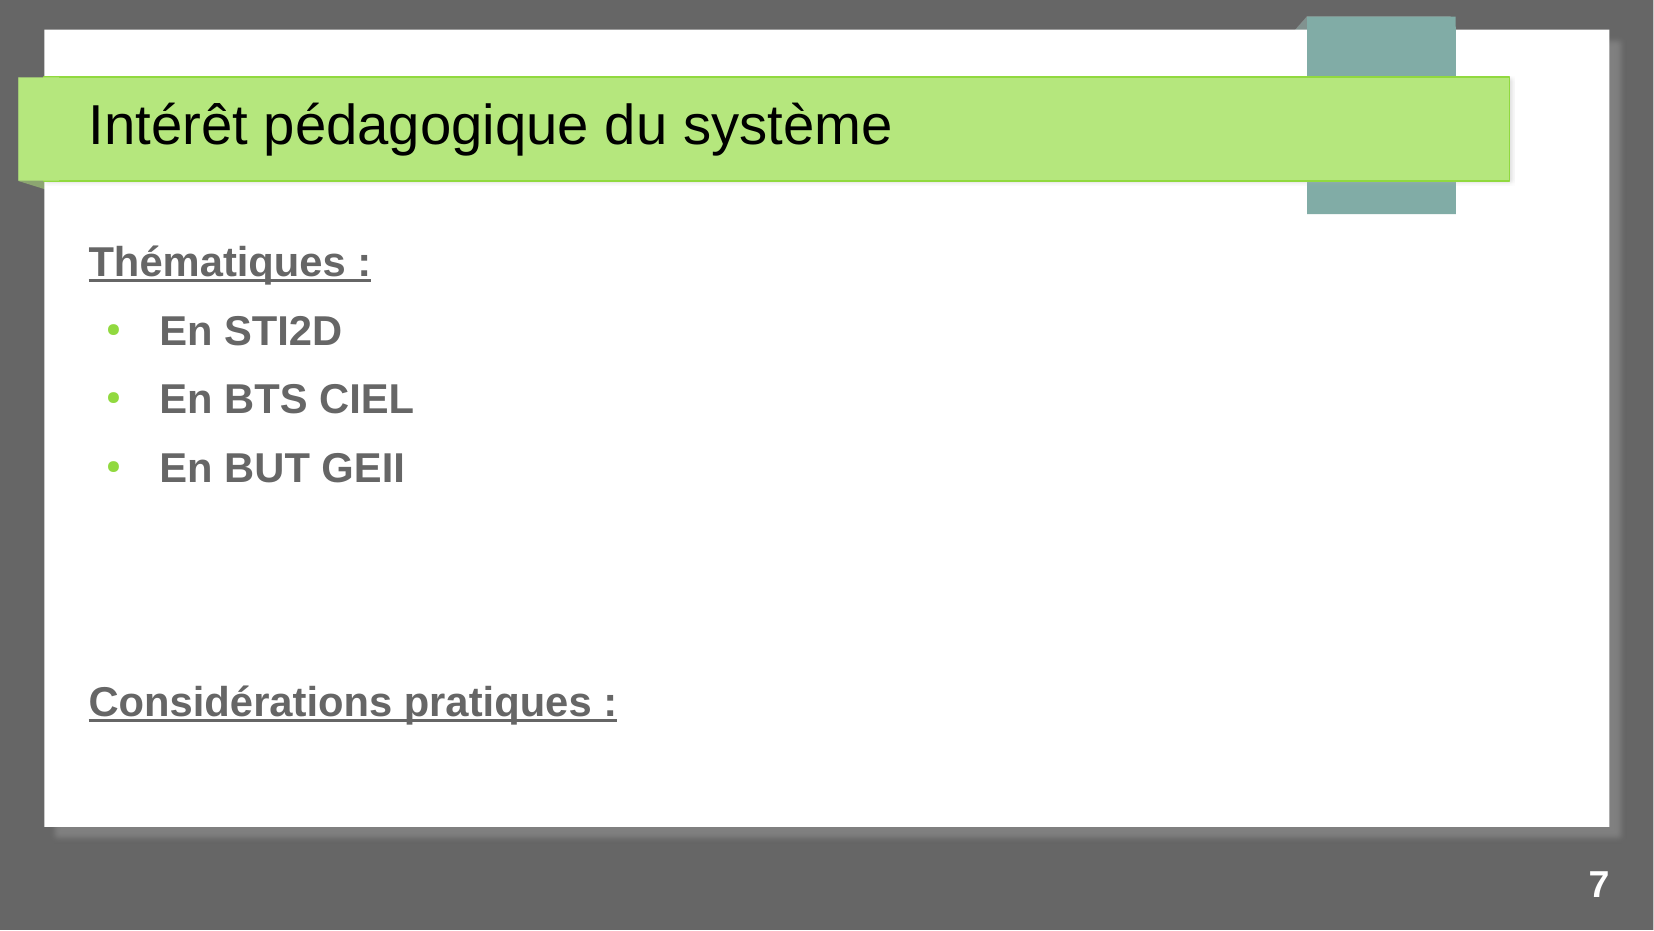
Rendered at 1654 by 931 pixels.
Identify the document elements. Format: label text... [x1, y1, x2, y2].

text_box <numéro> [974, 856, 1625, 916]
title Intérêt pédagogique du système [88, 73, 1506, 178]
list Considérations pratiques : [88, 679, 810, 798]
list Thématiques : En STI2D En BTS CIEL En BUT GEII [88, 239, 809, 521]
